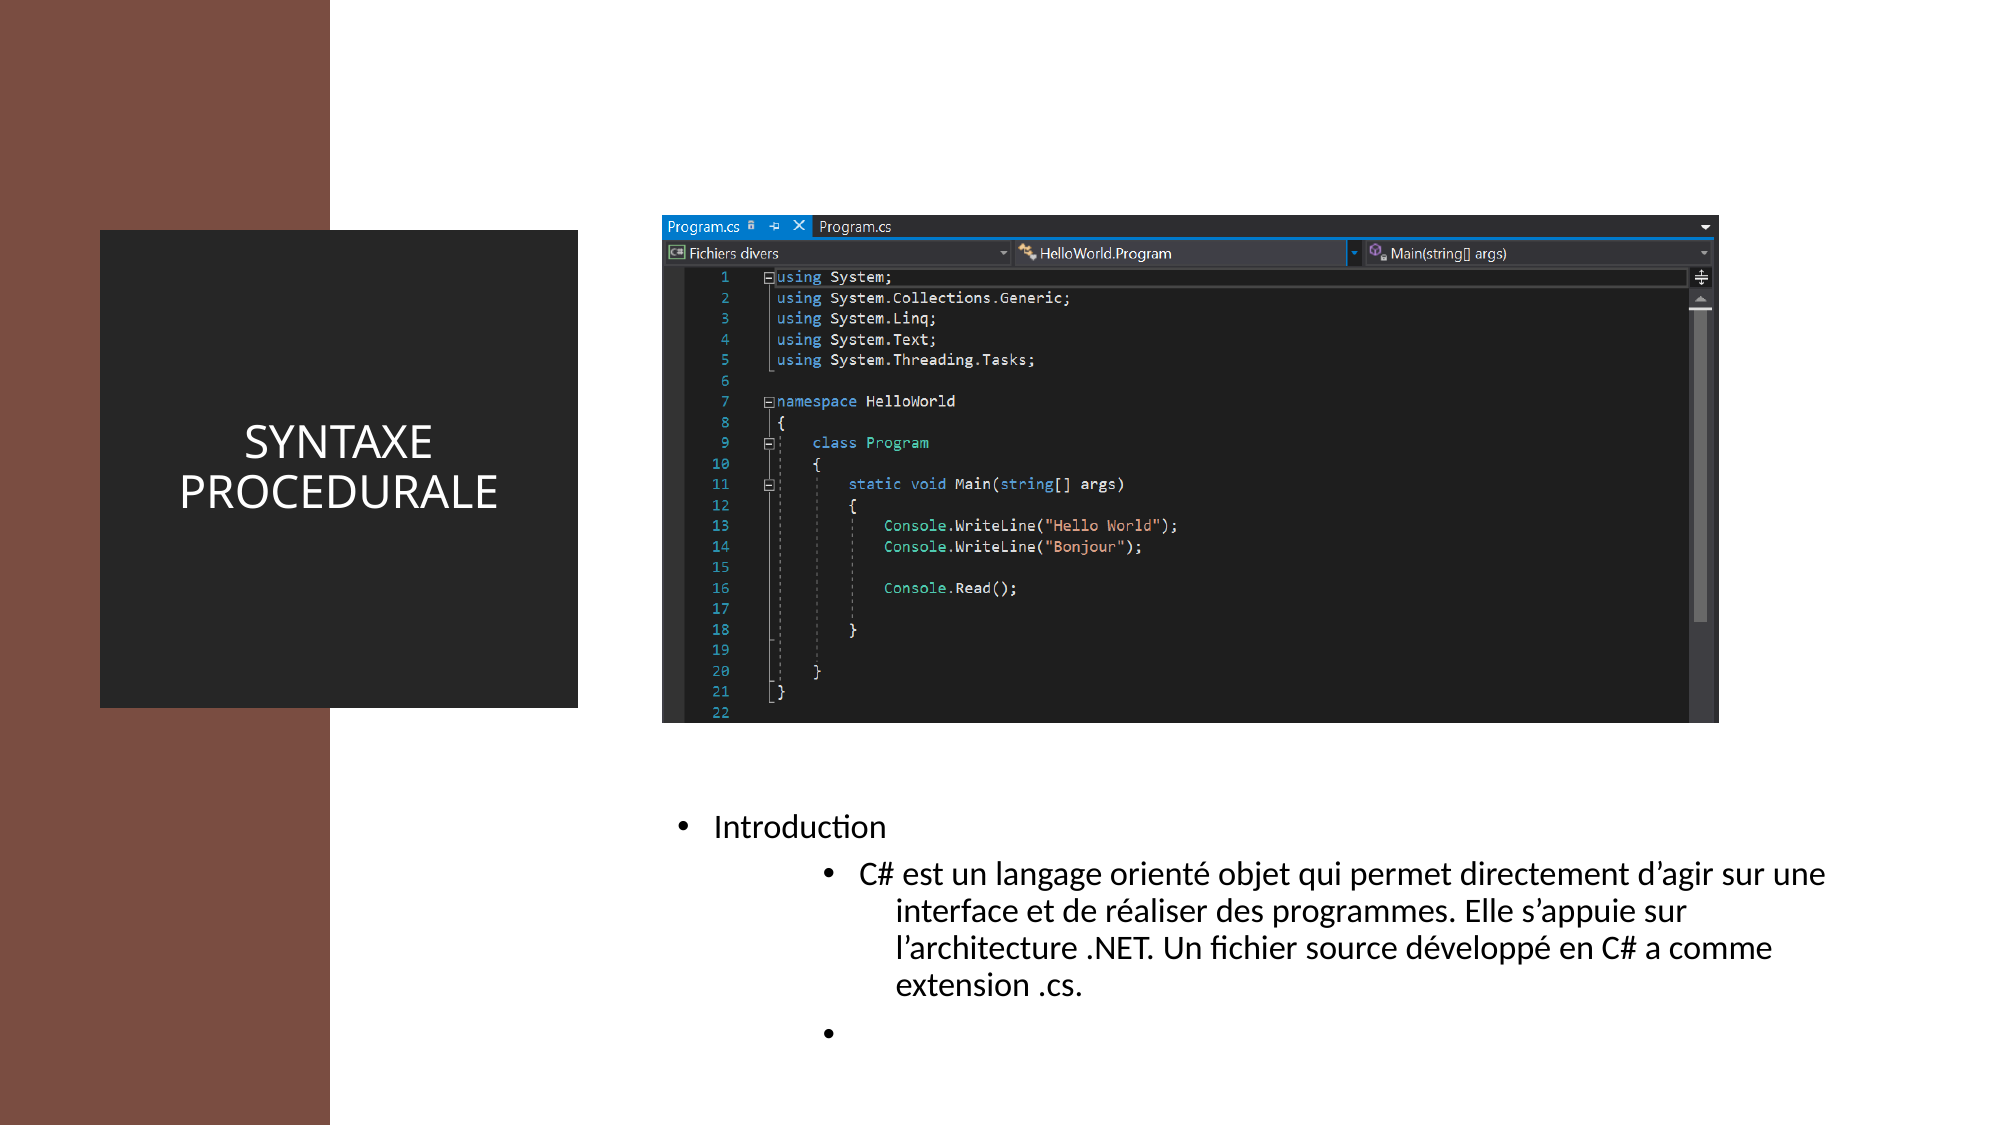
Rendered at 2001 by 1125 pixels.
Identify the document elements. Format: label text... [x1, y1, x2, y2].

title SYNTAXE PROCEDURALE [113, 243, 564, 694]
list Introduction C# est un langage orienté objet qui permet directement d’agir sur une interface et de réaliser des programmes. Elle s’appuie sur l’architecture .NET. Un fichier source développé en C# a comme extension .cs. [662, 801, 1842, 1014]
picture [662, 215, 1719, 723]
text_box [0, 0, 330, 1125]
